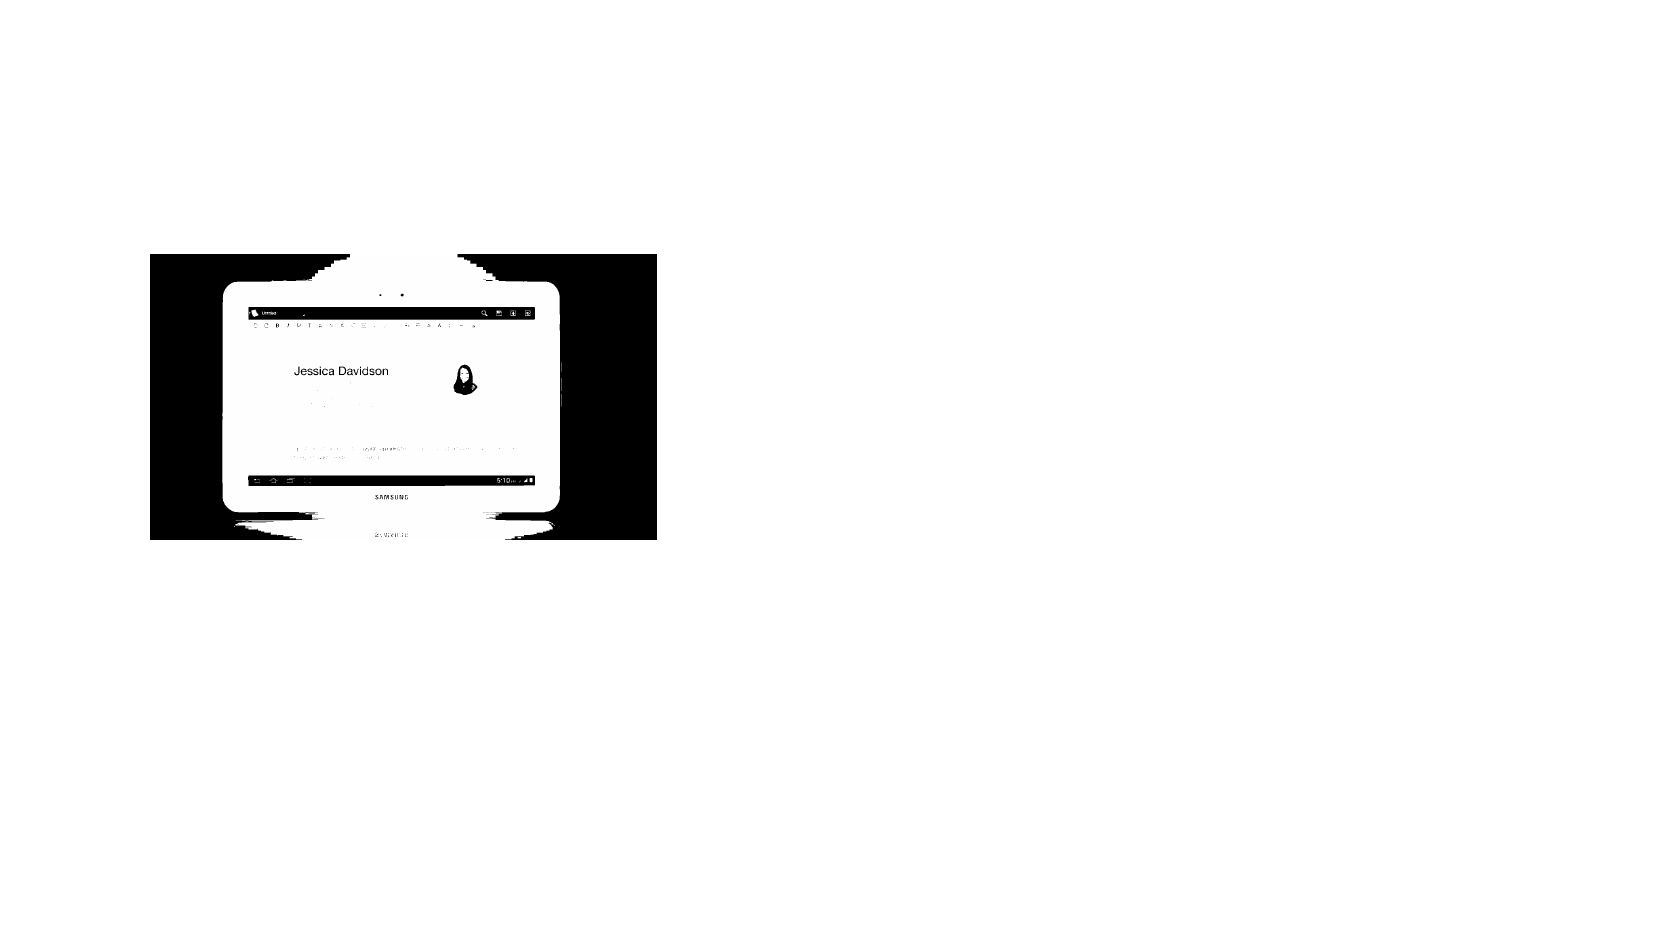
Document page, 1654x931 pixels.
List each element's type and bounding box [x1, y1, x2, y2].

picture [150, 255, 657, 541]
